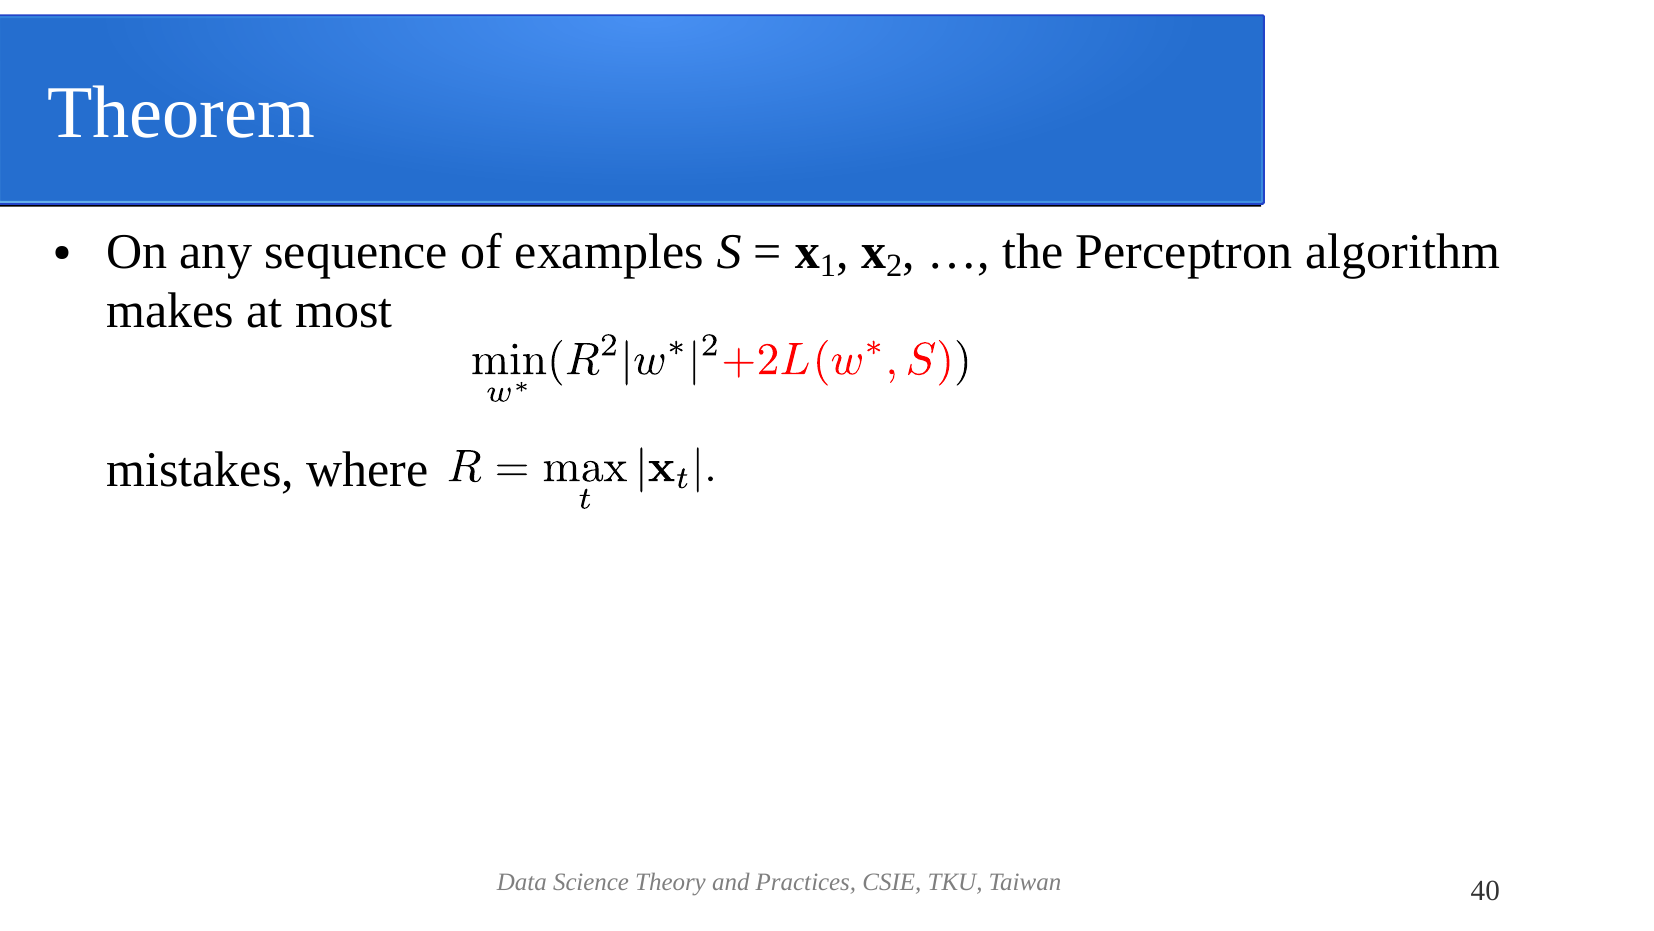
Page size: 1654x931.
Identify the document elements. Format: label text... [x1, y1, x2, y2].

title Theorem [47, 35, 1199, 189]
picture [469, 332, 969, 404]
list On any sequence of examples S = x1, x2, …, the Perceptron algorithm makes at most mistakes, where [35, 224, 1524, 764]
picture [444, 445, 715, 511]
